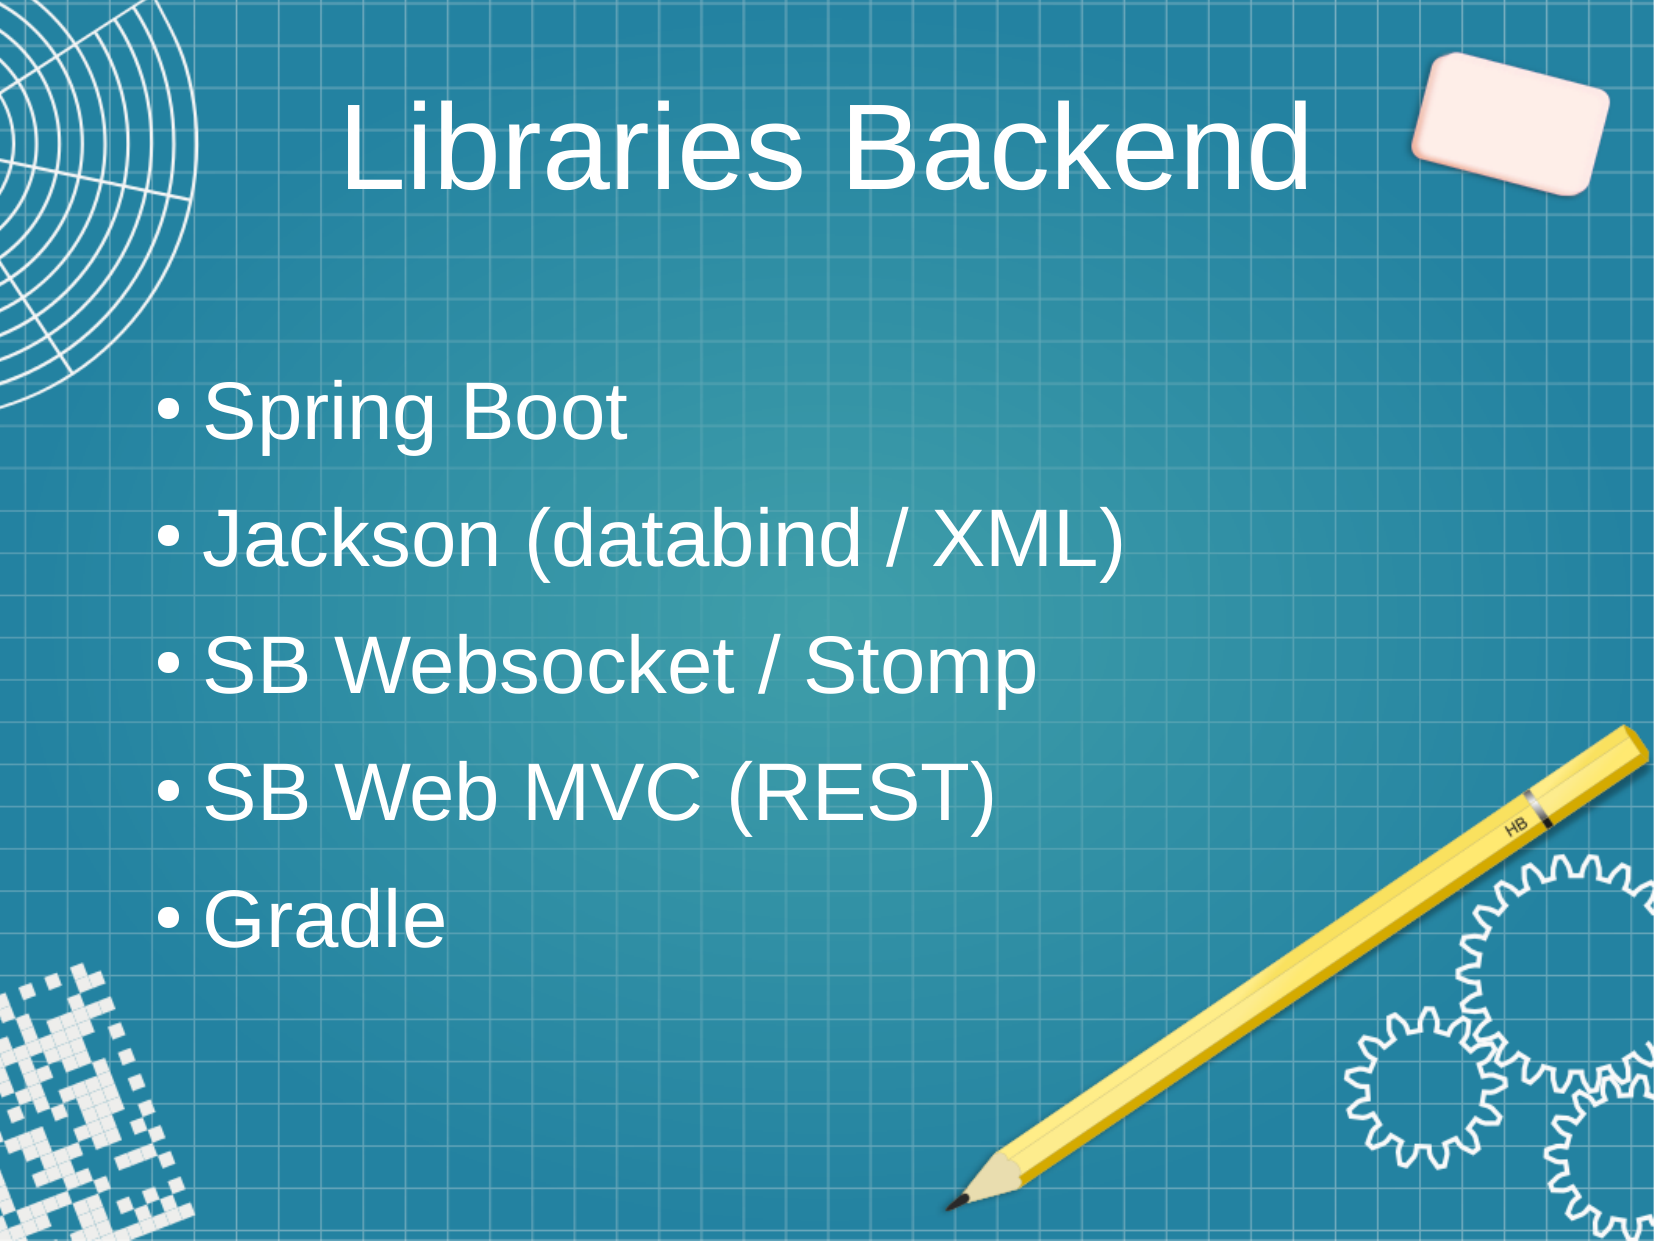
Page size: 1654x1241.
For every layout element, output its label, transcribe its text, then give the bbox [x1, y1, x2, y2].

picture [0, 0, 1654, 1241]
title Libraries Backend [82, 5, 1571, 290]
list Spring Boot Jackson (databind / XML) SB Websocket / Stomp SB Web MVC (REST) Gradle [137, 365, 1626, 968]
